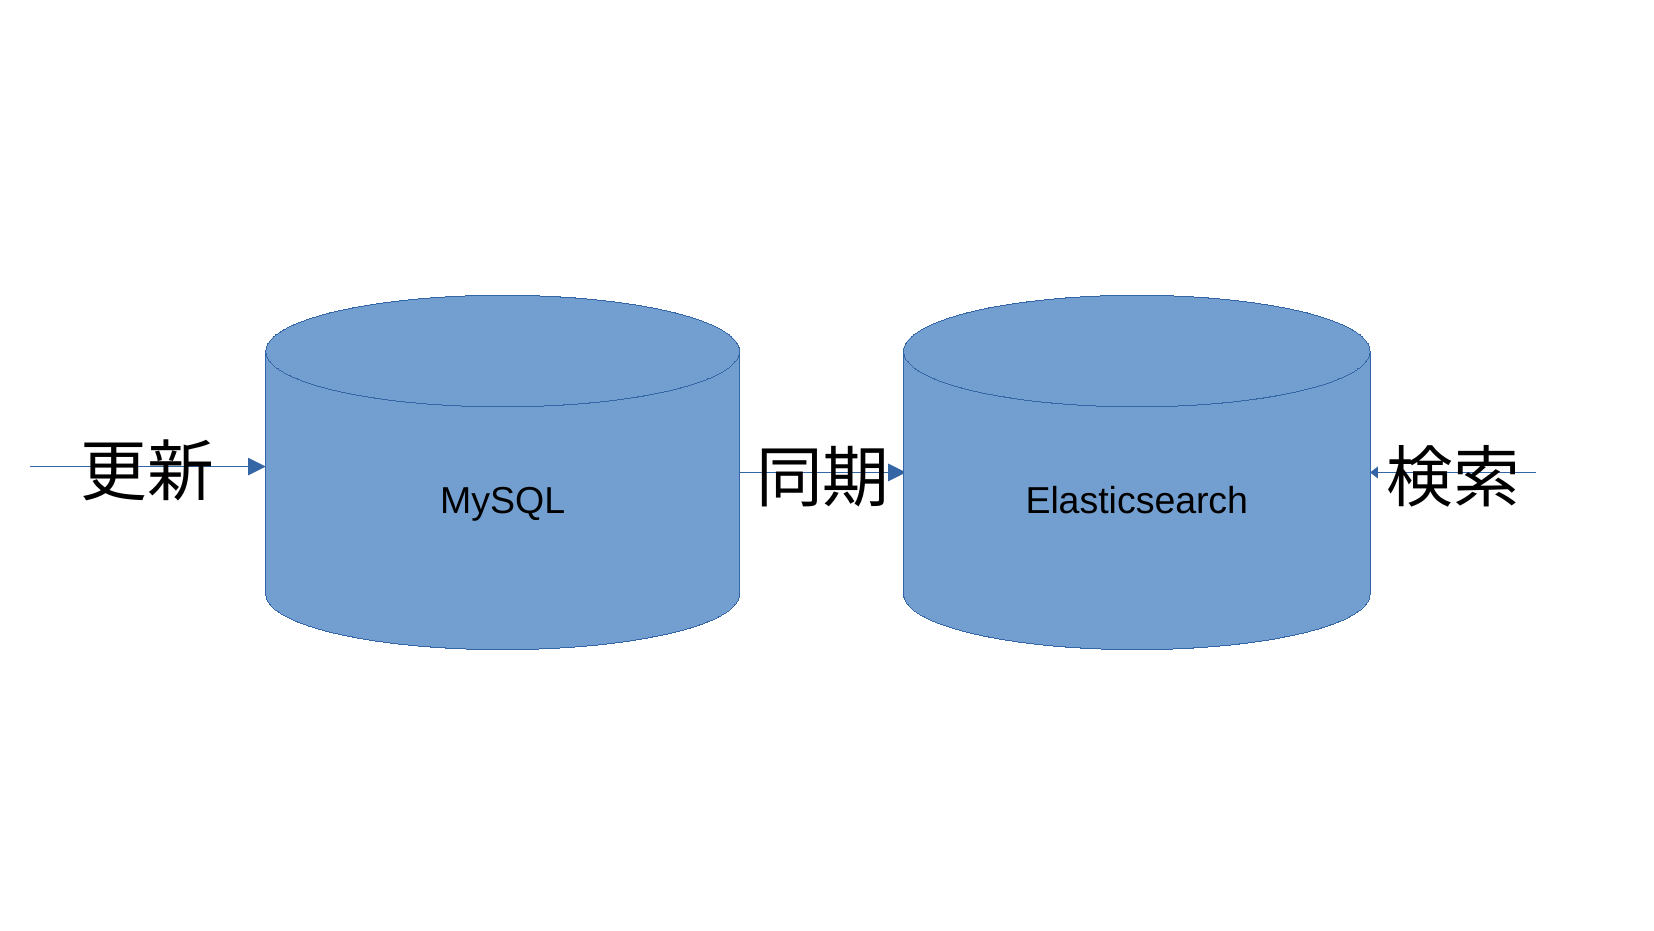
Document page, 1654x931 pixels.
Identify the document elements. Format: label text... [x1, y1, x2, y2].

text_box MySQL [265, 295, 740, 650]
text_box Elasticsearch [903, 295, 1371, 650]
